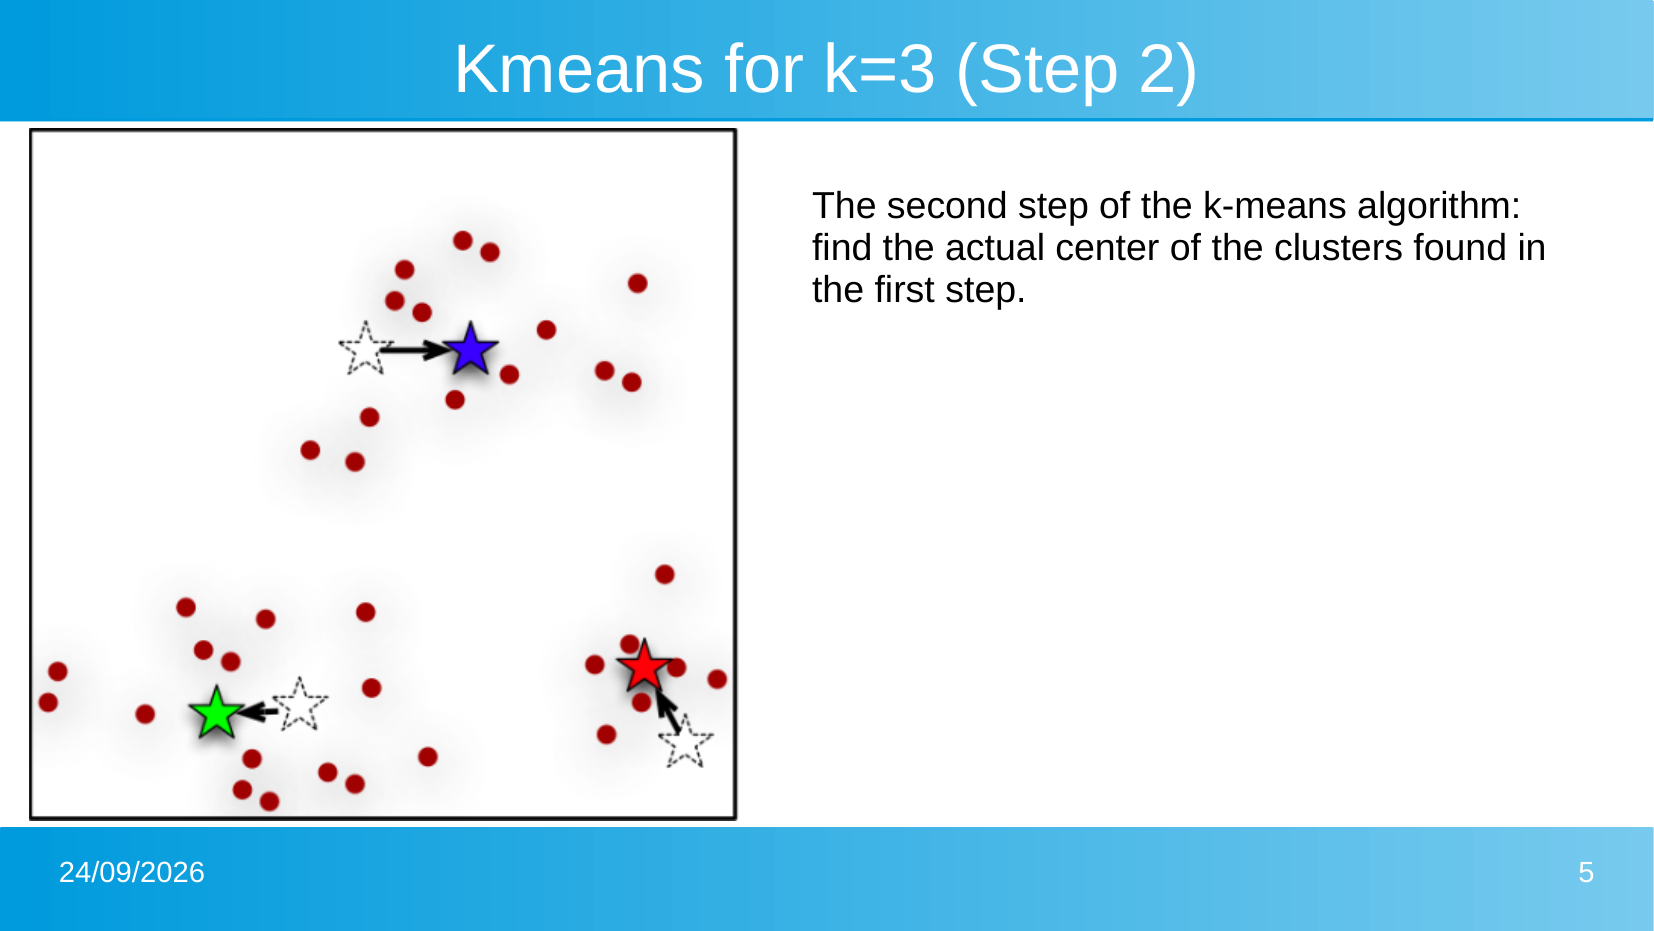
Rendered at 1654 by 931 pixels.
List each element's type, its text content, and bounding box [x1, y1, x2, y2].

picture [29, 128, 739, 821]
title Kmeans for k=3 (Step 2) [59, 29, 1595, 108]
text_box The second step of the k-means algorithm: find the actual center of the clusters found in the first step. [797, 177, 1565, 318]
